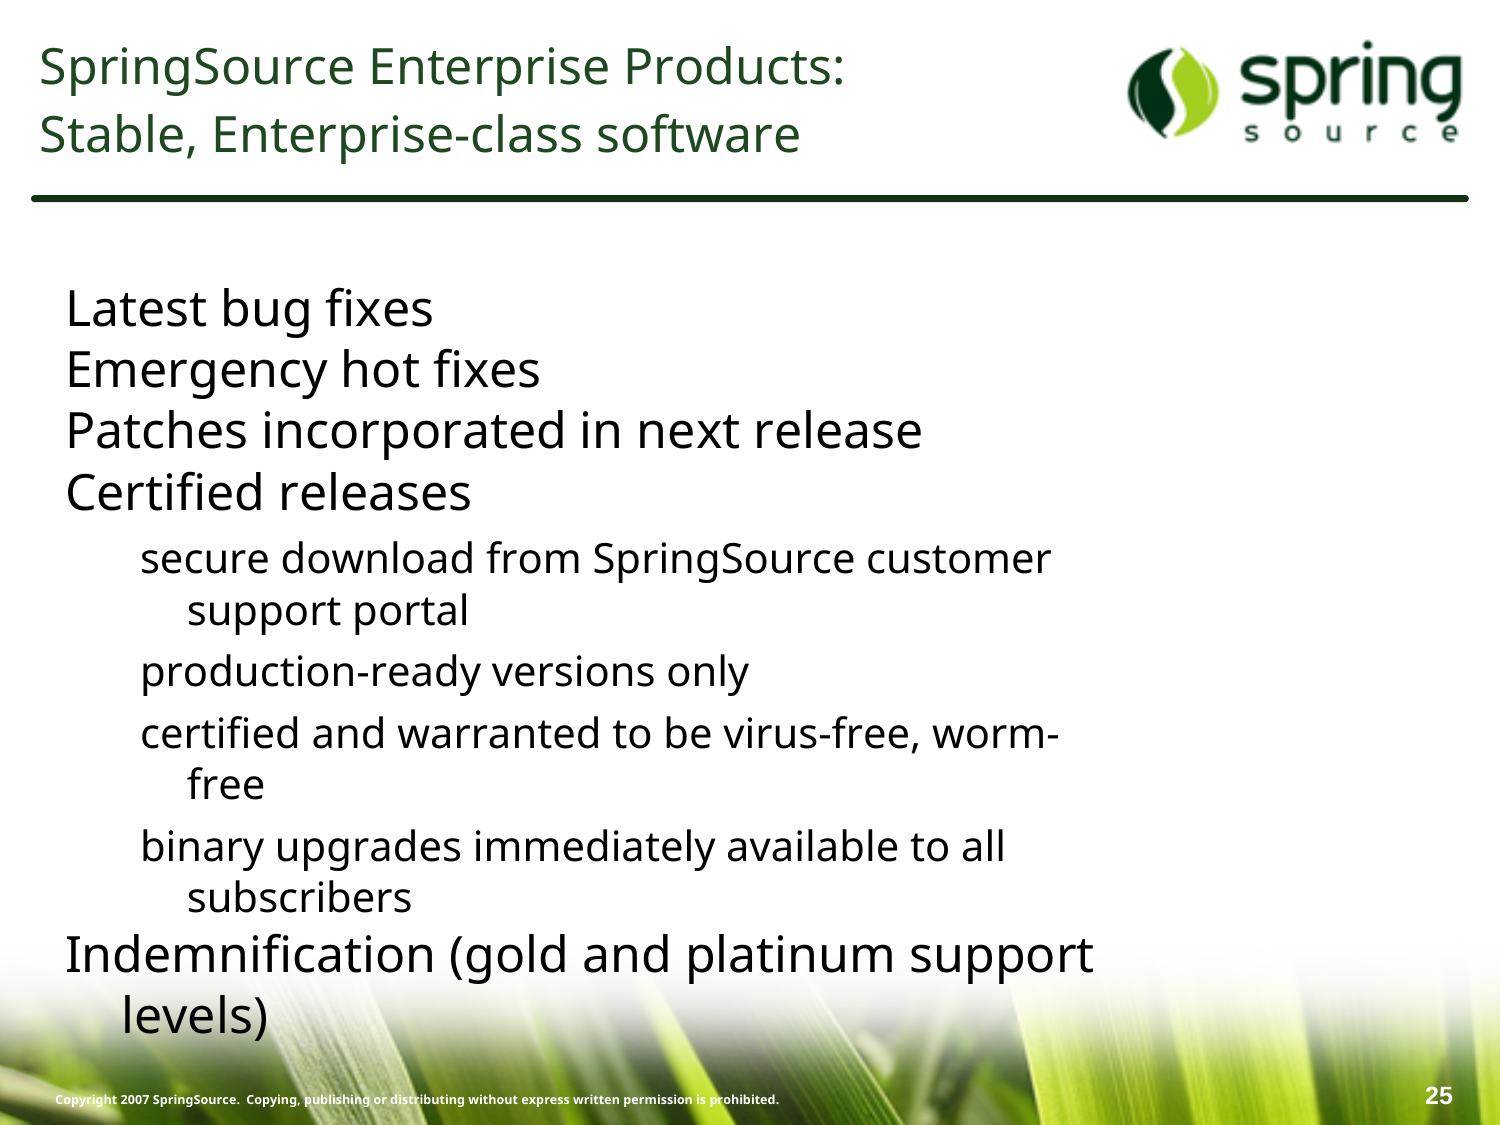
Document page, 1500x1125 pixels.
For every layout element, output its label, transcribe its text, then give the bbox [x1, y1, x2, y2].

picture [0, 941, 1500, 1125]
picture [1125, 32, 1500, 158]
list Latest bug fixes Emergency hot fixes Patches incorporated in next release Certified releases secure download from SpringSource customer support portal production-ready versions only certified and warranted to be virus-free, worm-free binary upgrades immediately available to all subscribers Indemnification (gold and platinum support levels) [50, 212, 1150, 1119]
title SpringSource Enterprise Products: Stable, Enterprise-class software [24, 12, 1125, 175]
